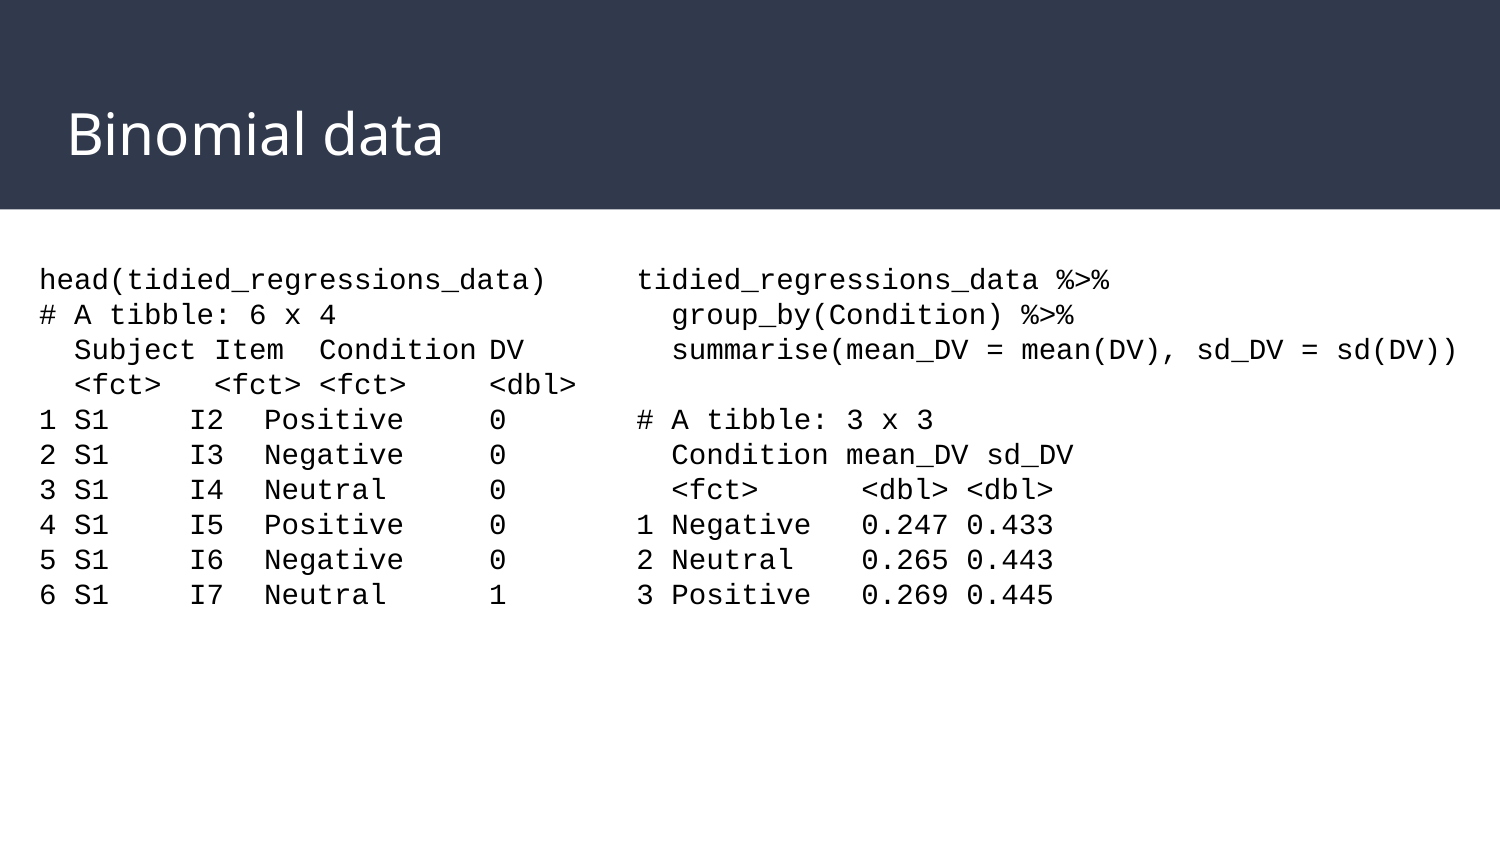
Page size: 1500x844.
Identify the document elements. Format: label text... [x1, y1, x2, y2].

text_box tidied_regressions_data %>% group_by(Condition) %>% summarise(mean_DV = mean(DV), sd_DV = sd(DV)) # A tibble: 3 x 3 Condition mean_DV sd_DV <fct> <dbl> <dbl> 1 Negative 0.247 0.433 2 Neutral 0.265 0.443 3 Positive 0.269 0.445 [621, 245, 1485, 813]
title Binomial data [51, 82, 1449, 185]
text_box head(tidied_regressions_data) # A tibble: 6 x 4 Subject Item Condition DV <fct> <fct> <fct> <dbl> 1 S1 I2 Positive 0 2 S1 I3 Negative 0 3 S1 I4 Neutral 0 4 S1 I5 Positive 0 5 S1 I6 Negative 0 6 S1 I7 Neutral 1 [24, 245, 598, 819]
